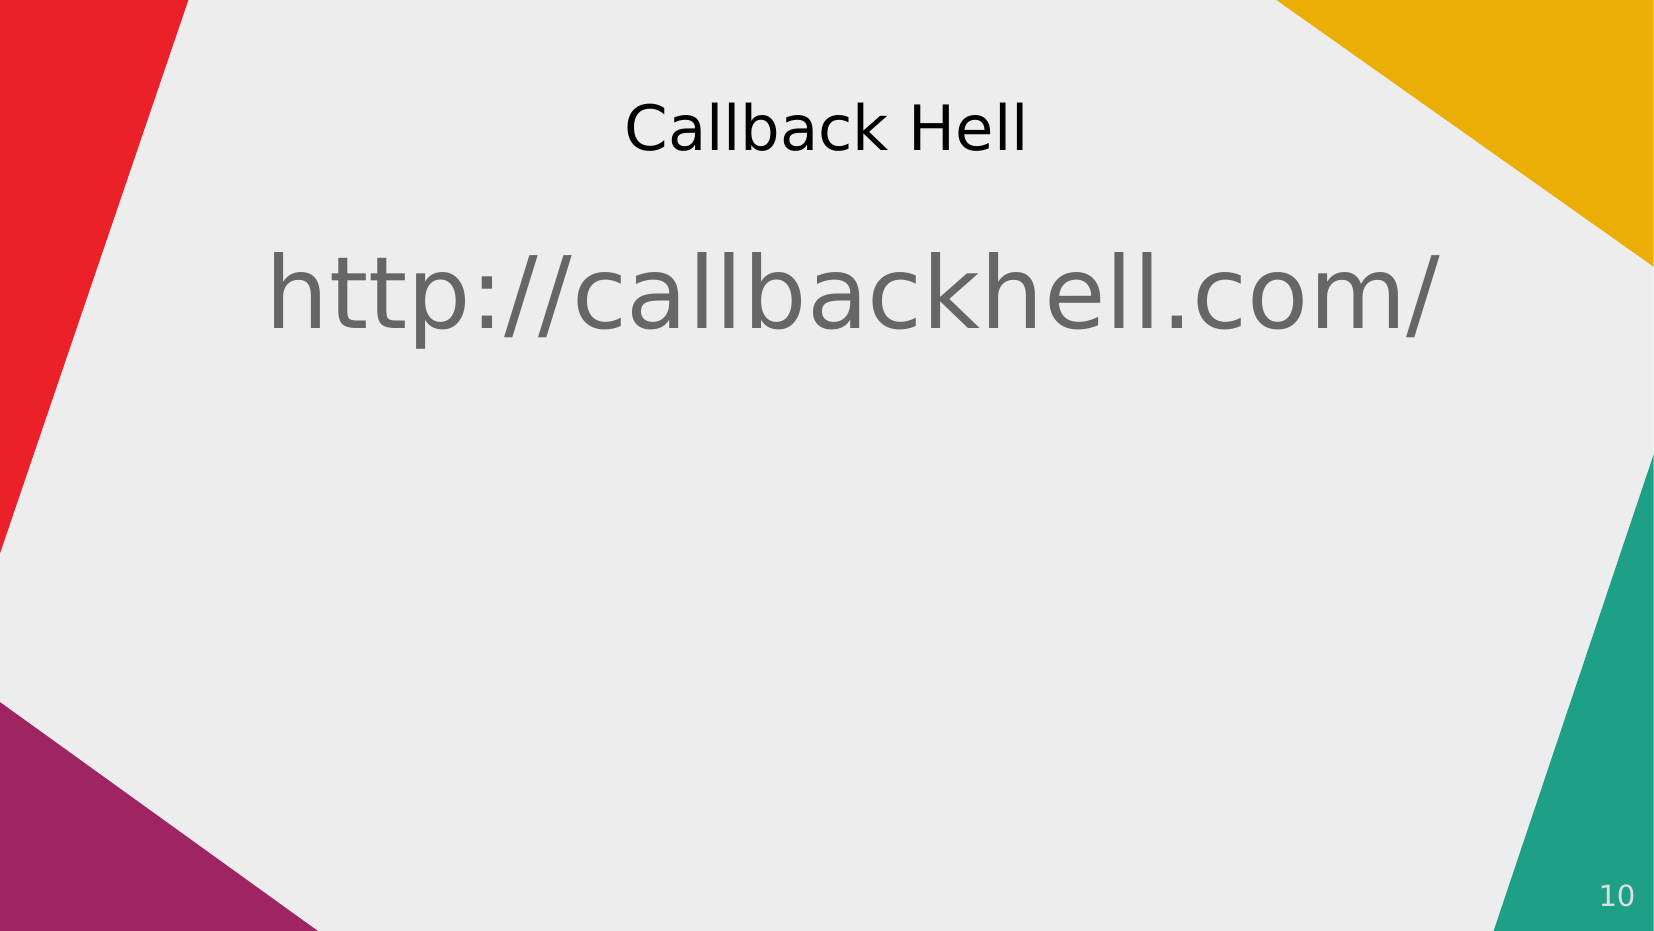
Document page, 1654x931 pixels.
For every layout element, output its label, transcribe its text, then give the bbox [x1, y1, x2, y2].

title Callback Hell [114, 54, 1539, 203]
list http://callbackhell.com/ [195, 236, 1606, 785]
